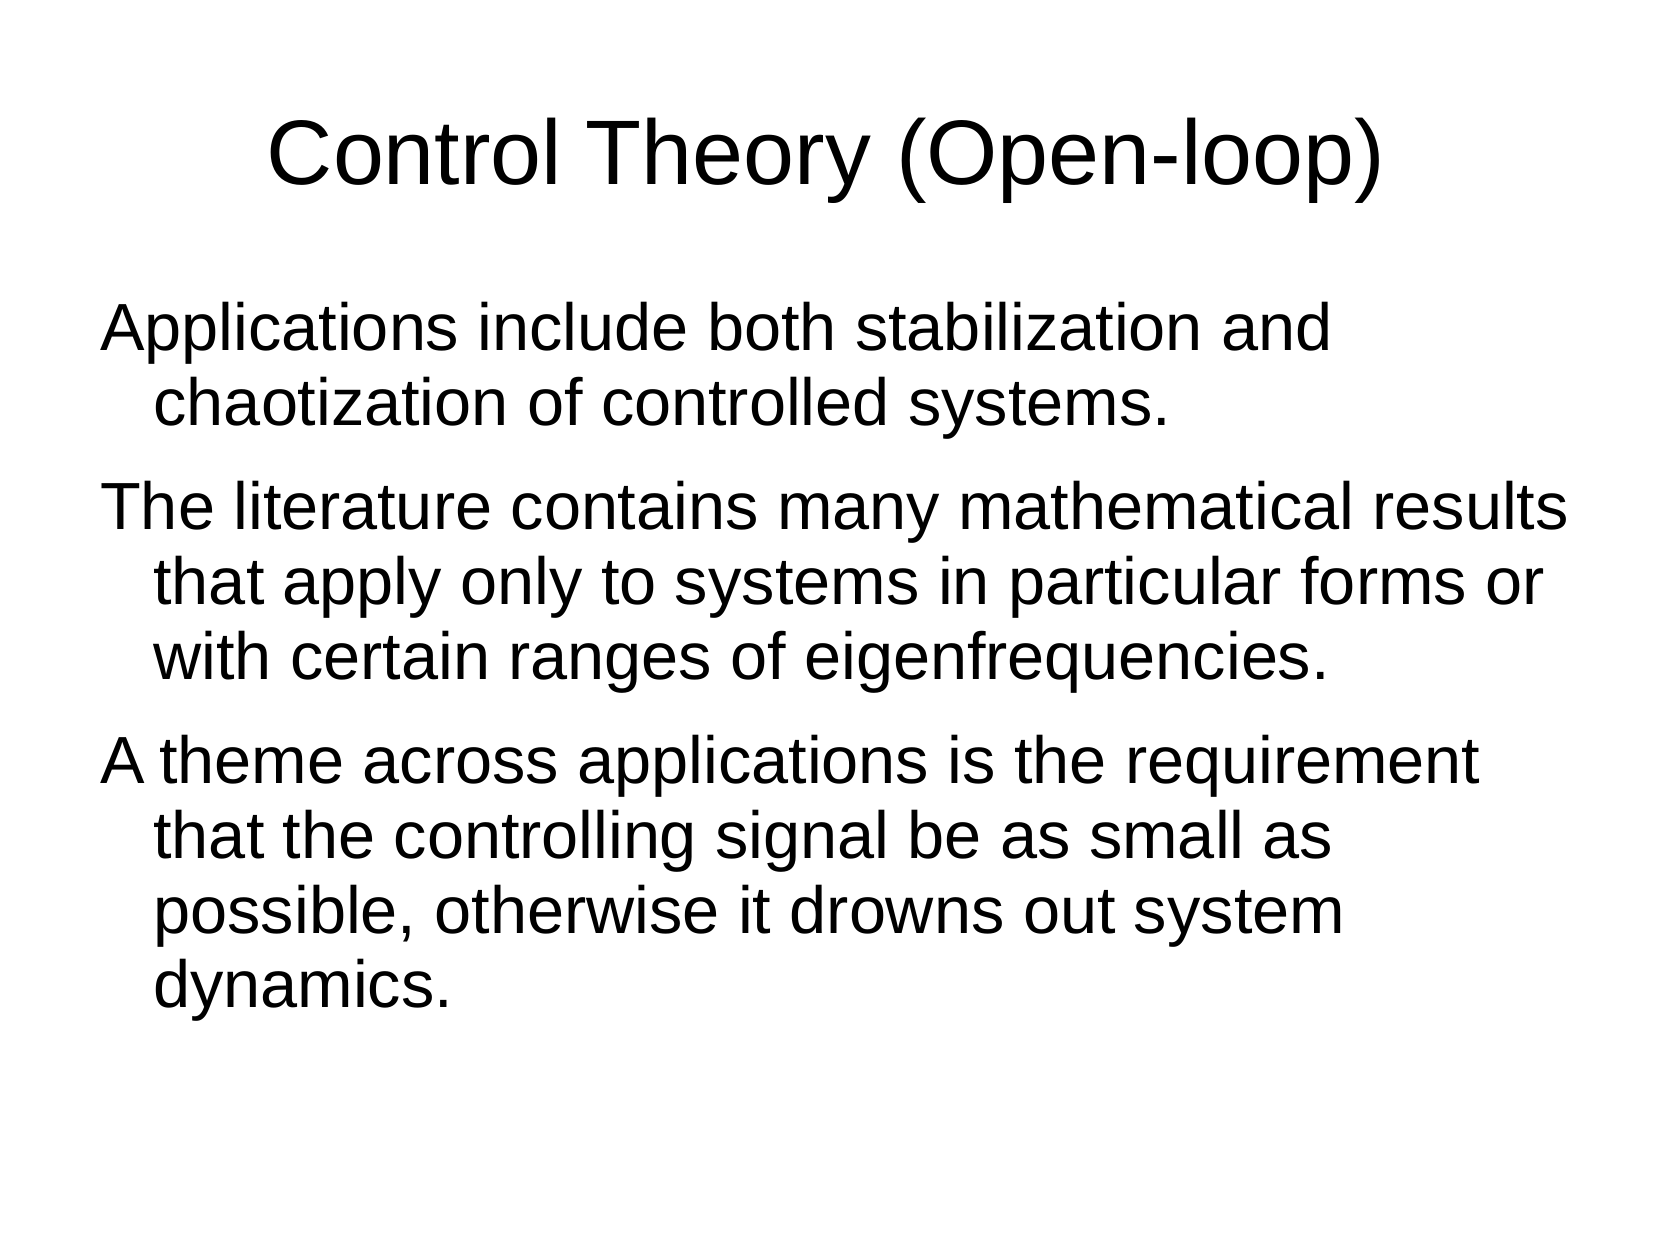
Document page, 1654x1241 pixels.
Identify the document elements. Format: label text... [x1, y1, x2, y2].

list Applications include both stabilization and chaotization of controlled systems. The literature contains many mathematical results that apply only to systems in particular forms or with certain ranges of eigenfrequencies. A theme across applications is the requirement that the controlling signal be as small as possible, otherwise it drowns out system dynamics. [82, 290, 1571, 1097]
title Control Theory (Open-loop) [82, 56, 1571, 250]
